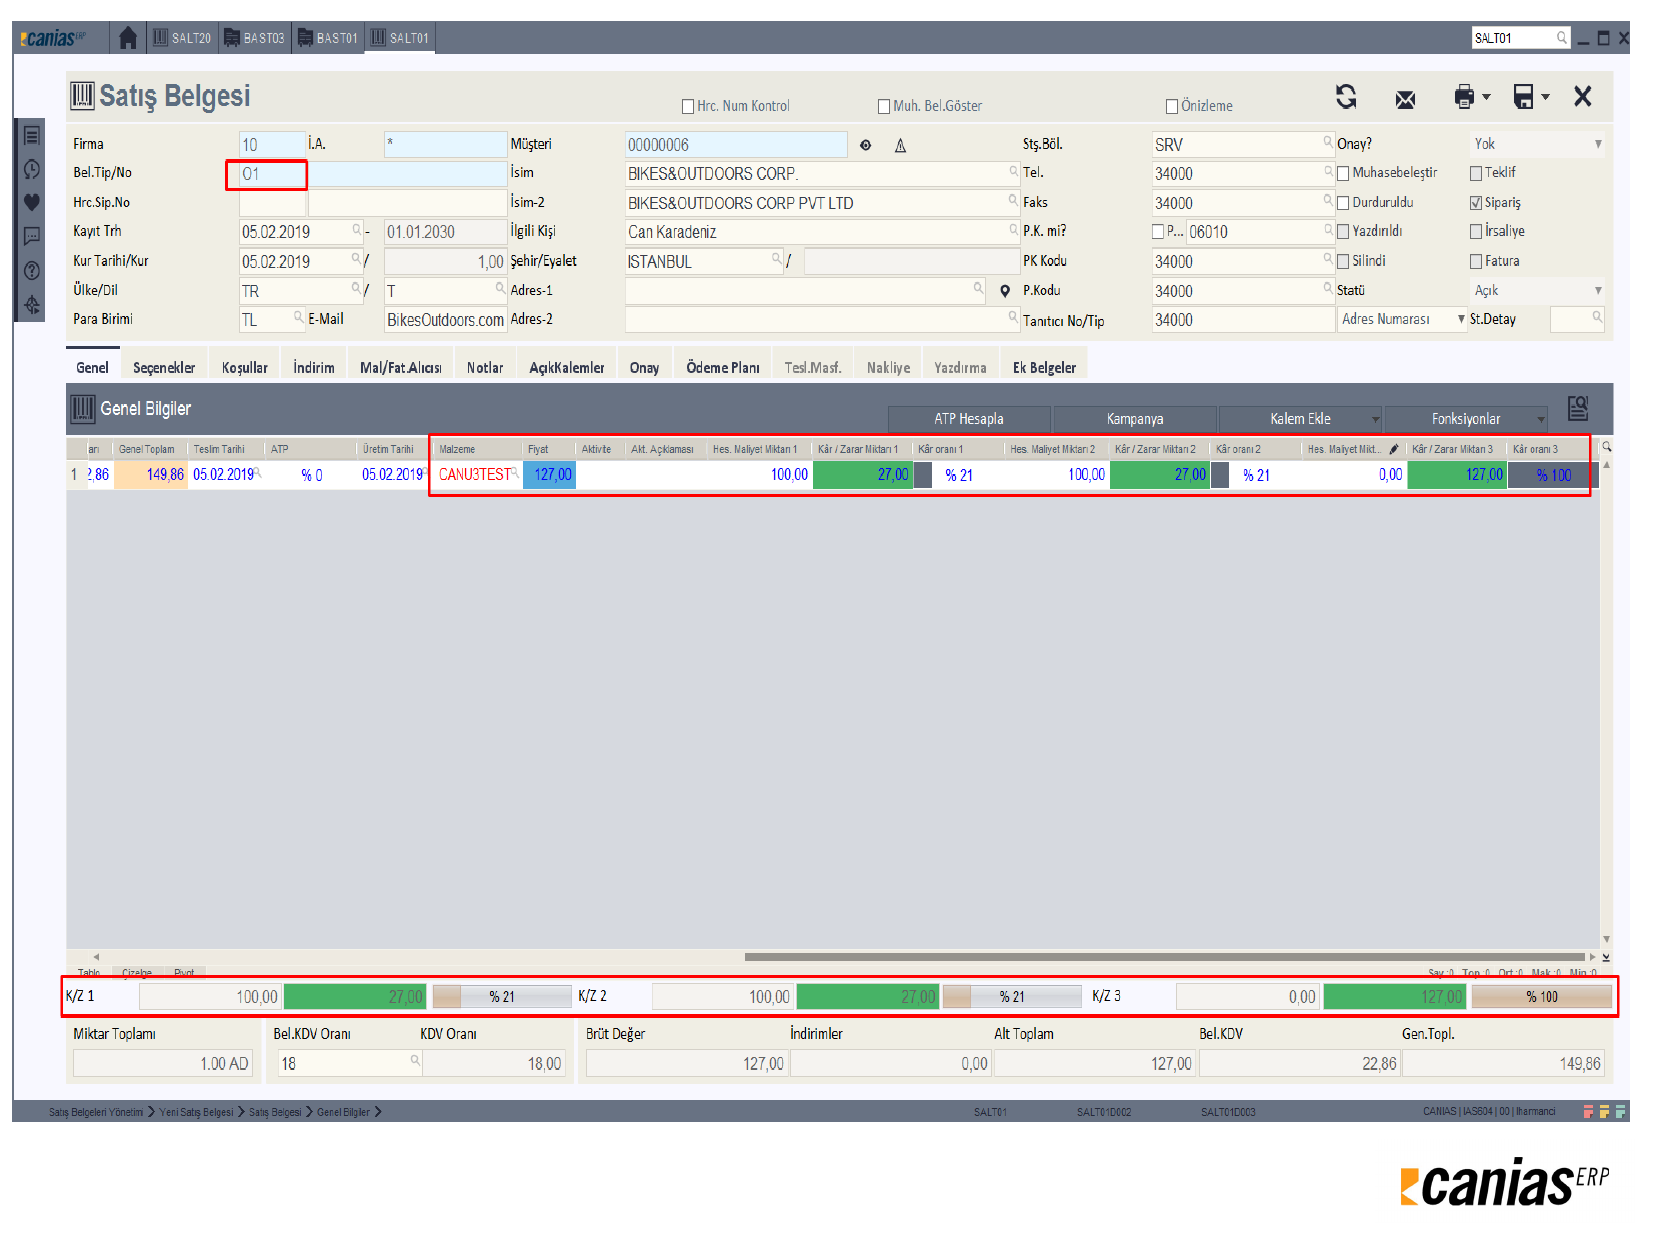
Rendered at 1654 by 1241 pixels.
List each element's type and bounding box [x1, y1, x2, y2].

picture [1375, 1139, 1635, 1223]
picture [12, 21, 1630, 1123]
